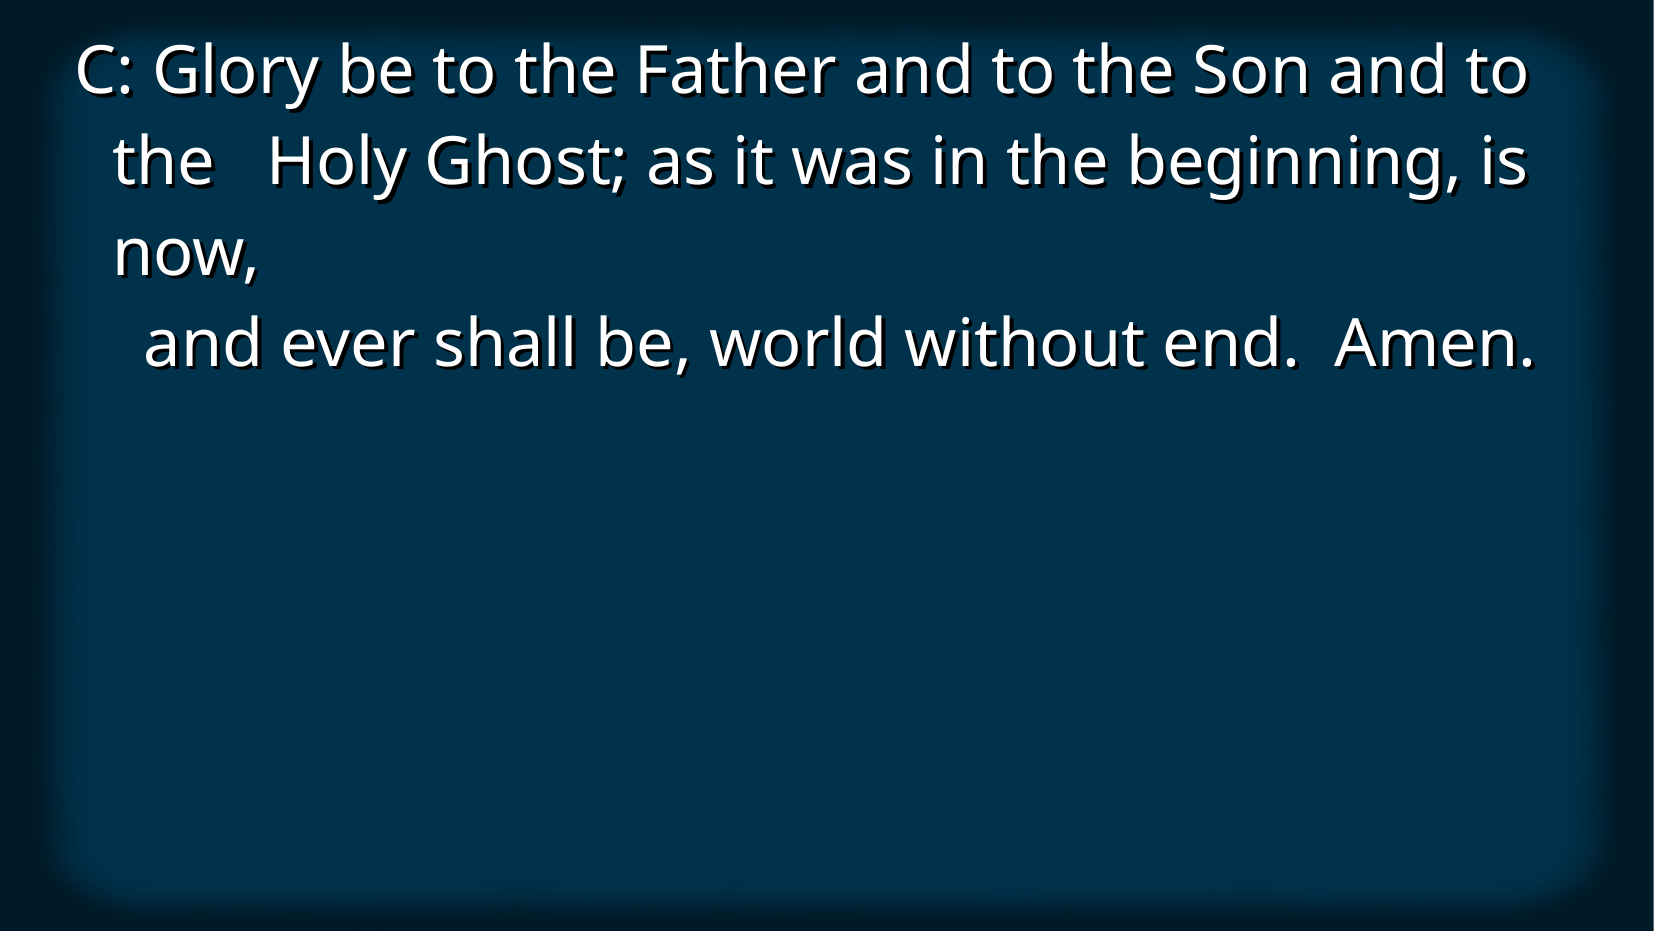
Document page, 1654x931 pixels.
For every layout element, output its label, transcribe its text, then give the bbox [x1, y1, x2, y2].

text_box C: Glory be to the Father and to the Son and to the Holy Ghost; as it was in the beginning, is now, and ever shall be, world without end. Amen. [60, 15, 1591, 385]
picture [0, 0, 1654, 931]
